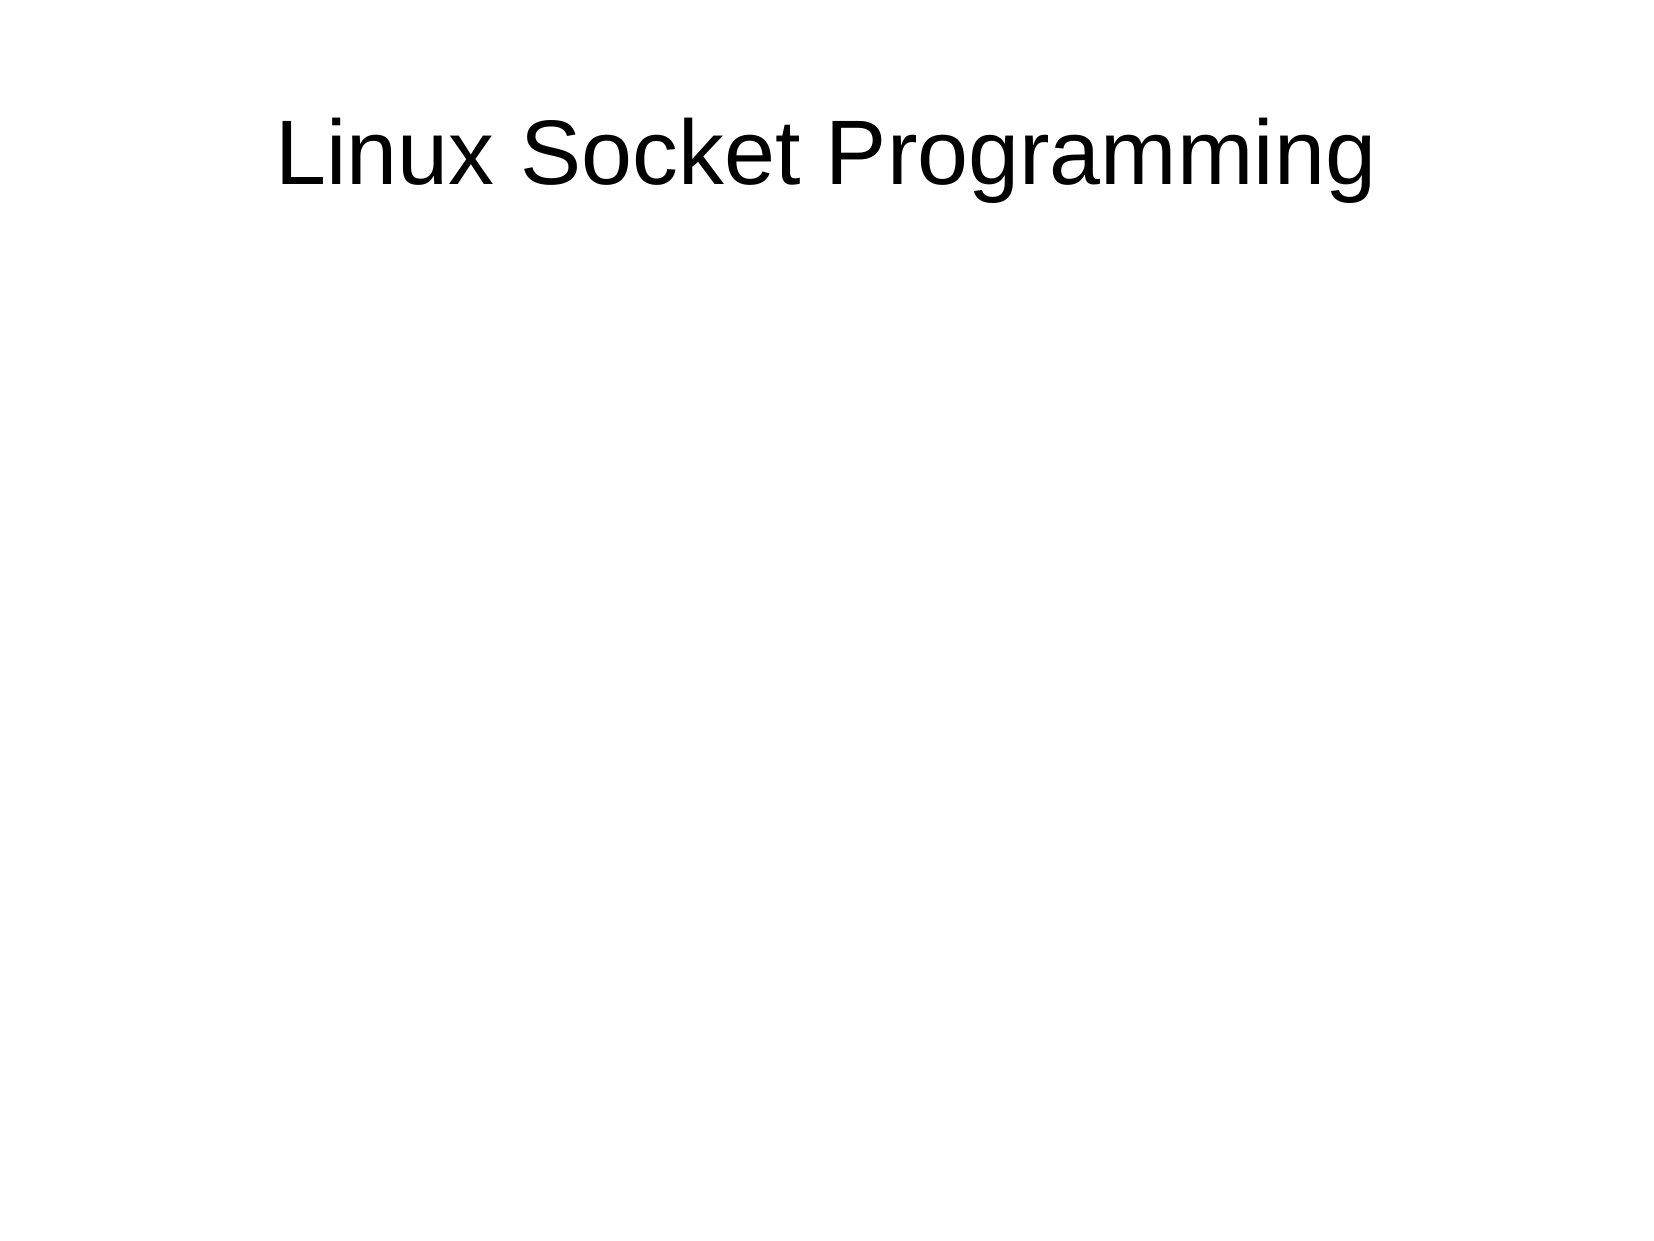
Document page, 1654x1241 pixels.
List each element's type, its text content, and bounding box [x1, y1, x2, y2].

title Linux Socket Programming [82, 49, 1571, 257]
